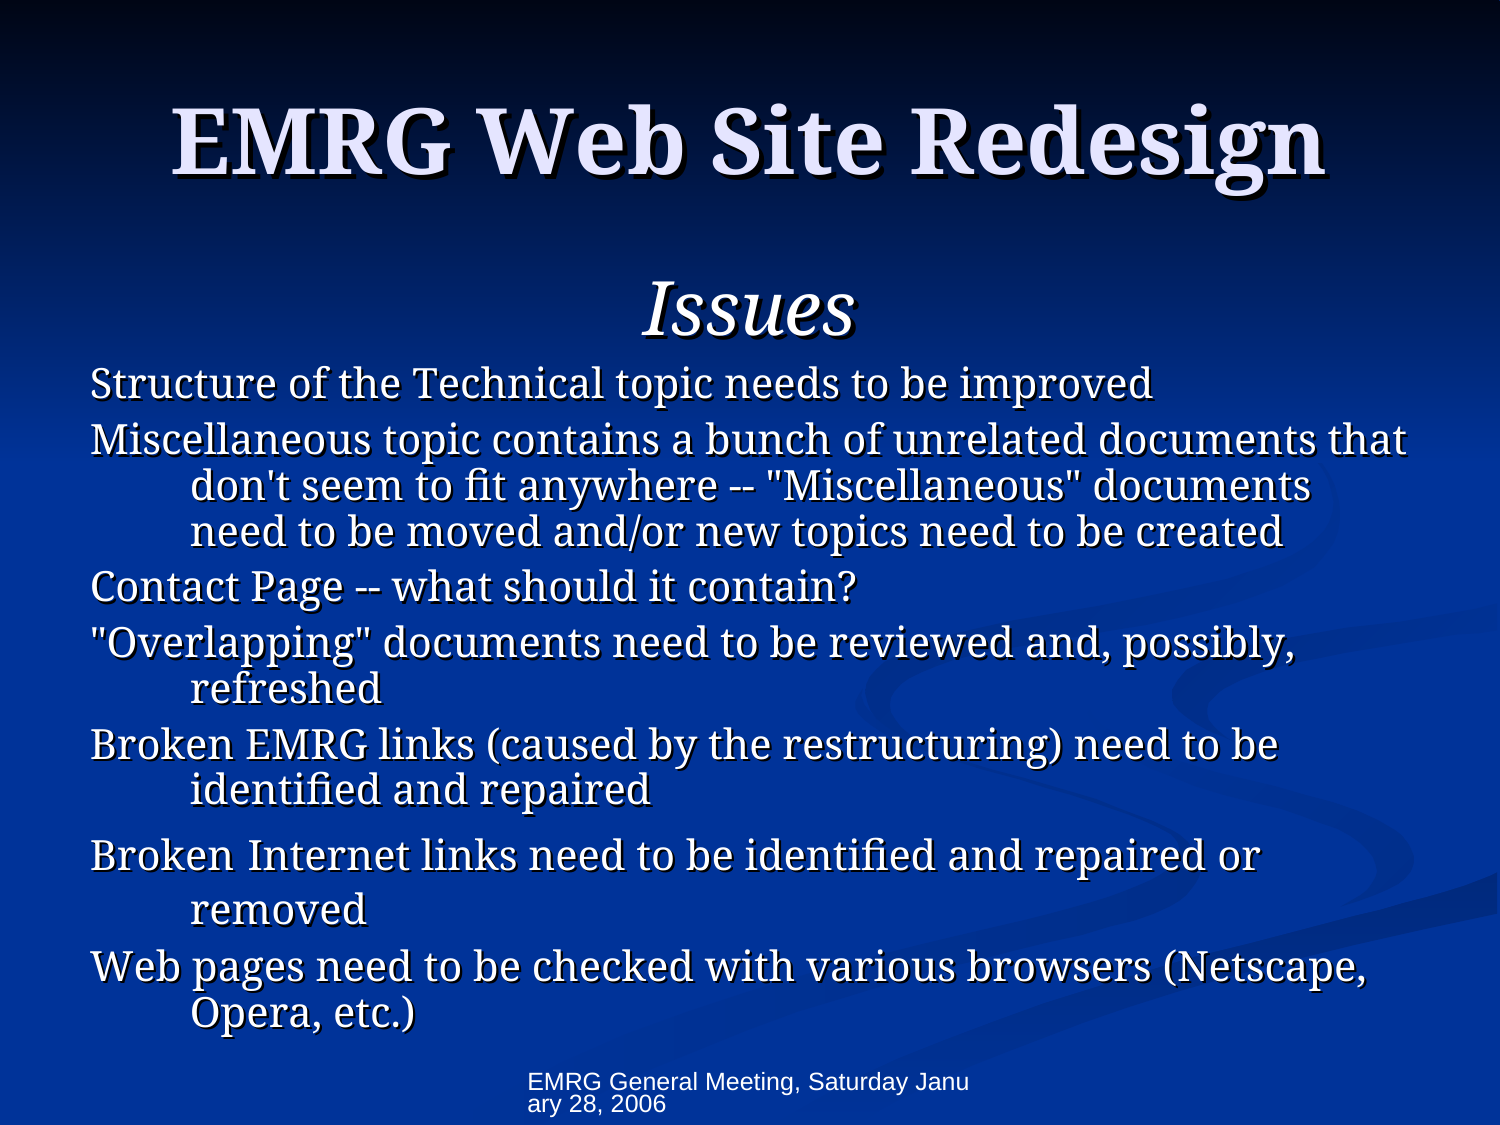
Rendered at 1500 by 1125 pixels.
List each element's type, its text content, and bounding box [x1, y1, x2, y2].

title EMRG Web Site Redesign [75, 45, 1426, 233]
list Issues Structure of the Technical topic needs to be improved Miscellaneous topic contains a bunch of unrelated documents that don't seem to fit anywhere -- "Miscellaneous" documents need to be moved and/or new topics need to be created Contact Page -- what should it contain? "Overlapping" documents need to be reviewed and, possibly, refreshed Broken EMRG links (caused by the restructuring) need to be identified and repaired Broken Internet links need to be identified and repaired or removed Web pages need to be checked with various browsers (Netscape, Opera, etc.) [75, 262, 1426, 1006]
